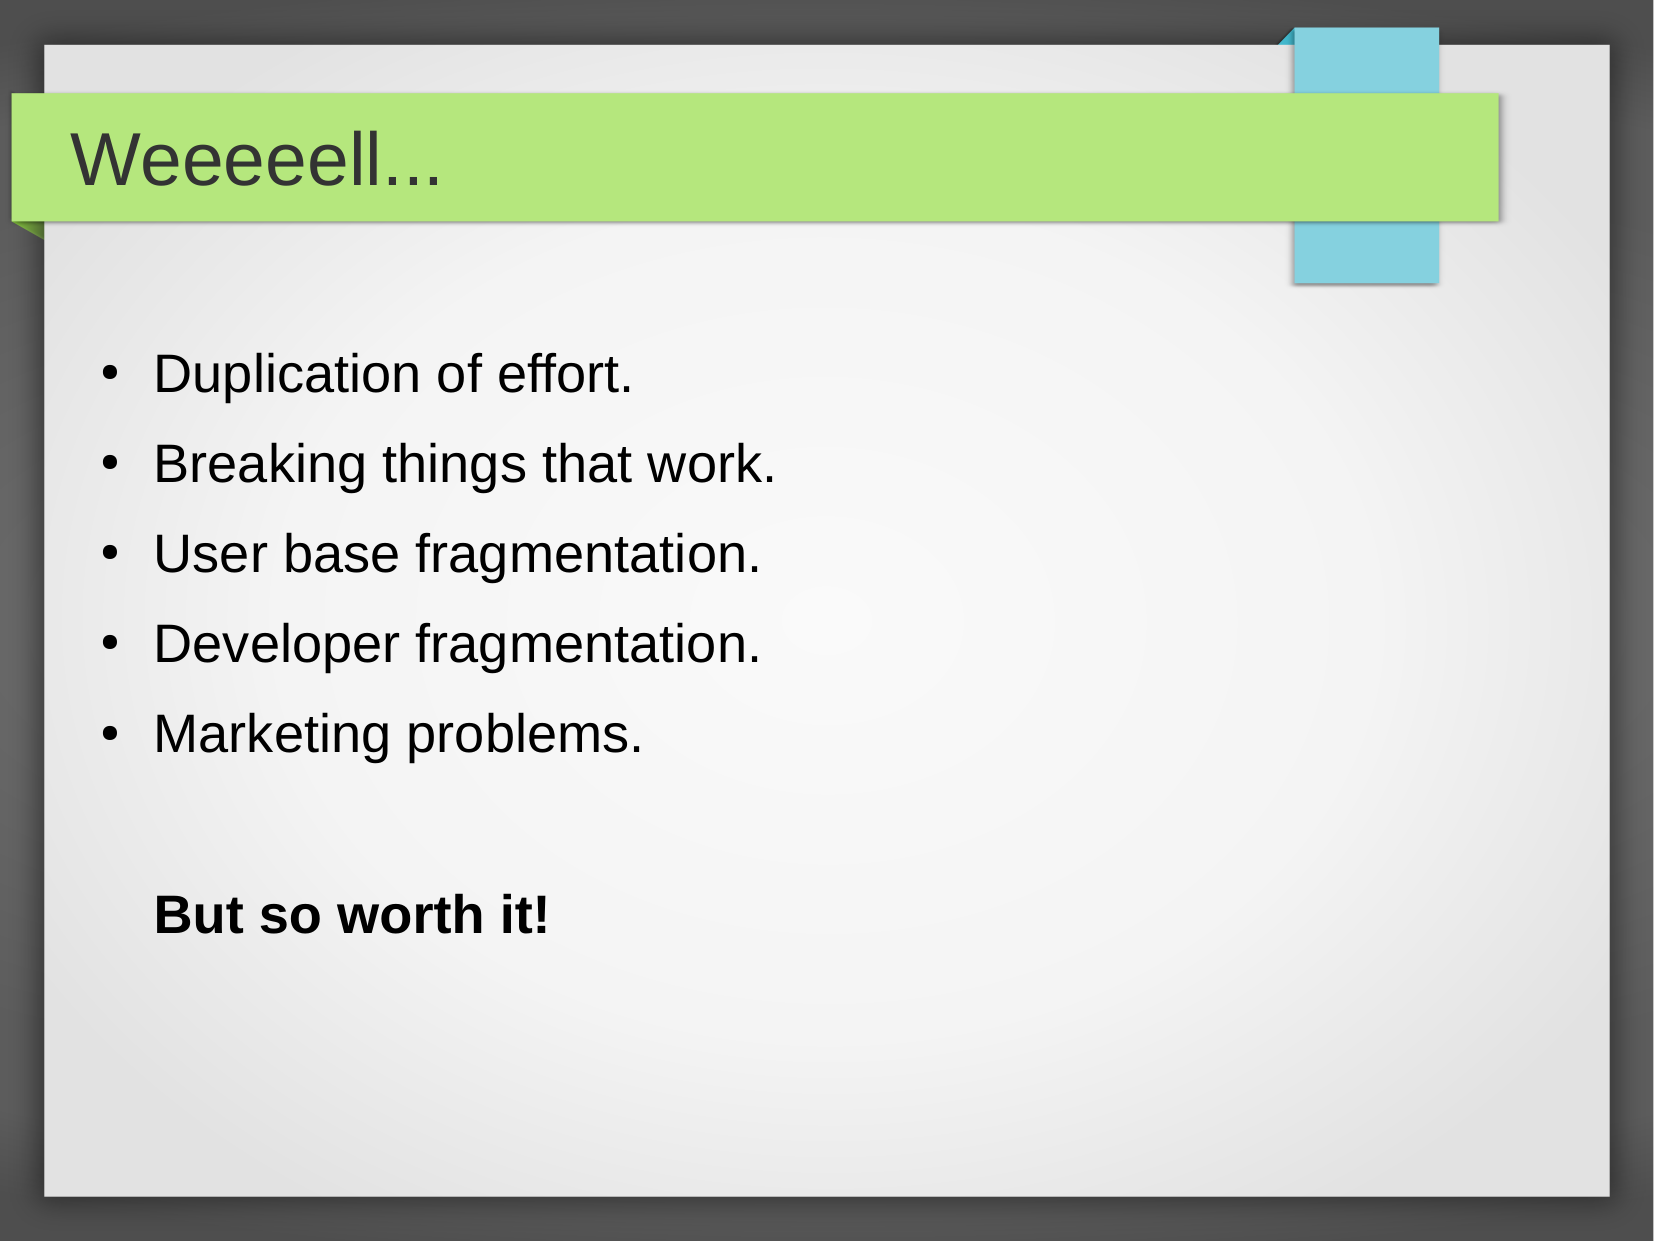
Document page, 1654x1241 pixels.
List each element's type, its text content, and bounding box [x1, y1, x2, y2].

picture [0, 0, 1654, 1241]
list Duplication of effort. Breaking things that work. User base fragmentation. Developer fragmentation. Marketing problems. But so worth it! [82, 343, 1538, 1063]
title Weeeeell... [70, 106, 1229, 213]
